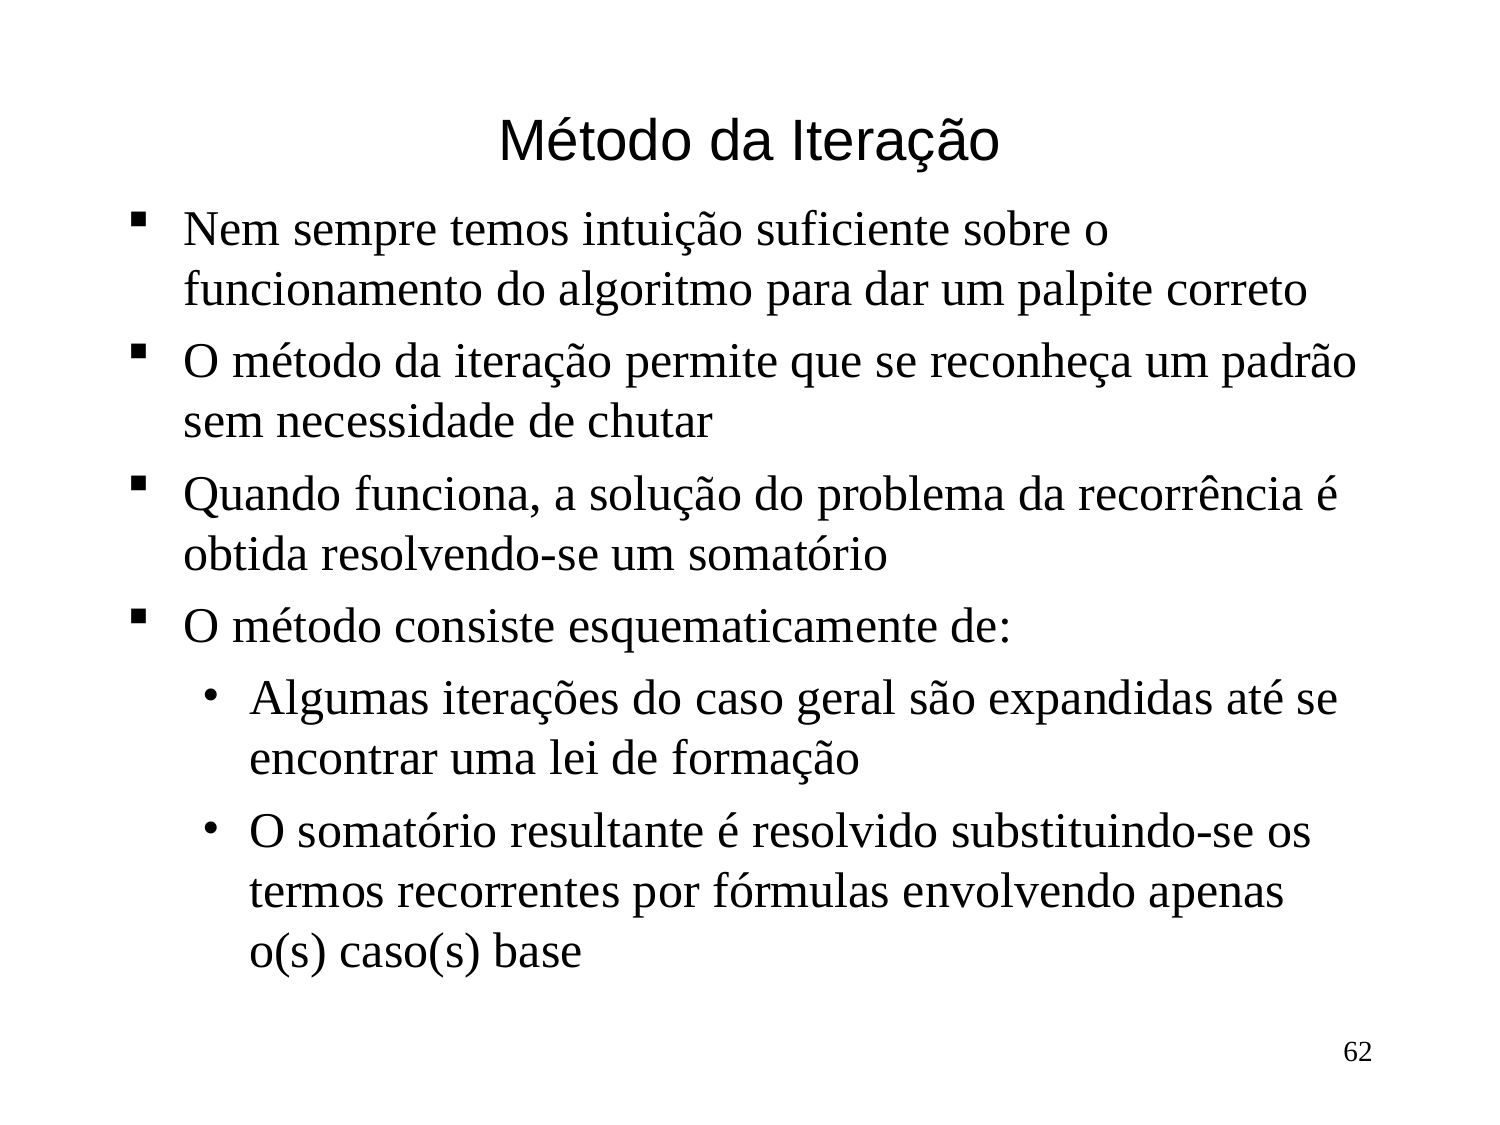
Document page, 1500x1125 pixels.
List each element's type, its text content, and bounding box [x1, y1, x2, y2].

title Método da Iteração [112, 99, 1388, 175]
list Nem sempre temos intuição suficiente sobre o funcionamento do algoritmo para dar um palpite correto O método da iteração permite que se reconheça um padrão sem necessidade de chutar Quando funciona, a solução do problema da recorrência é obtida resolvendo-se um somatório O método consiste esquematicamente de: Algumas iterações do caso geral são expandidas até se encontrar uma lei de formação O somatório resultante é resolvido substituindo-se os termos recorrentes por fórmulas envolvendo apenas o(s) caso(s) base [112, 187, 1388, 1000]
